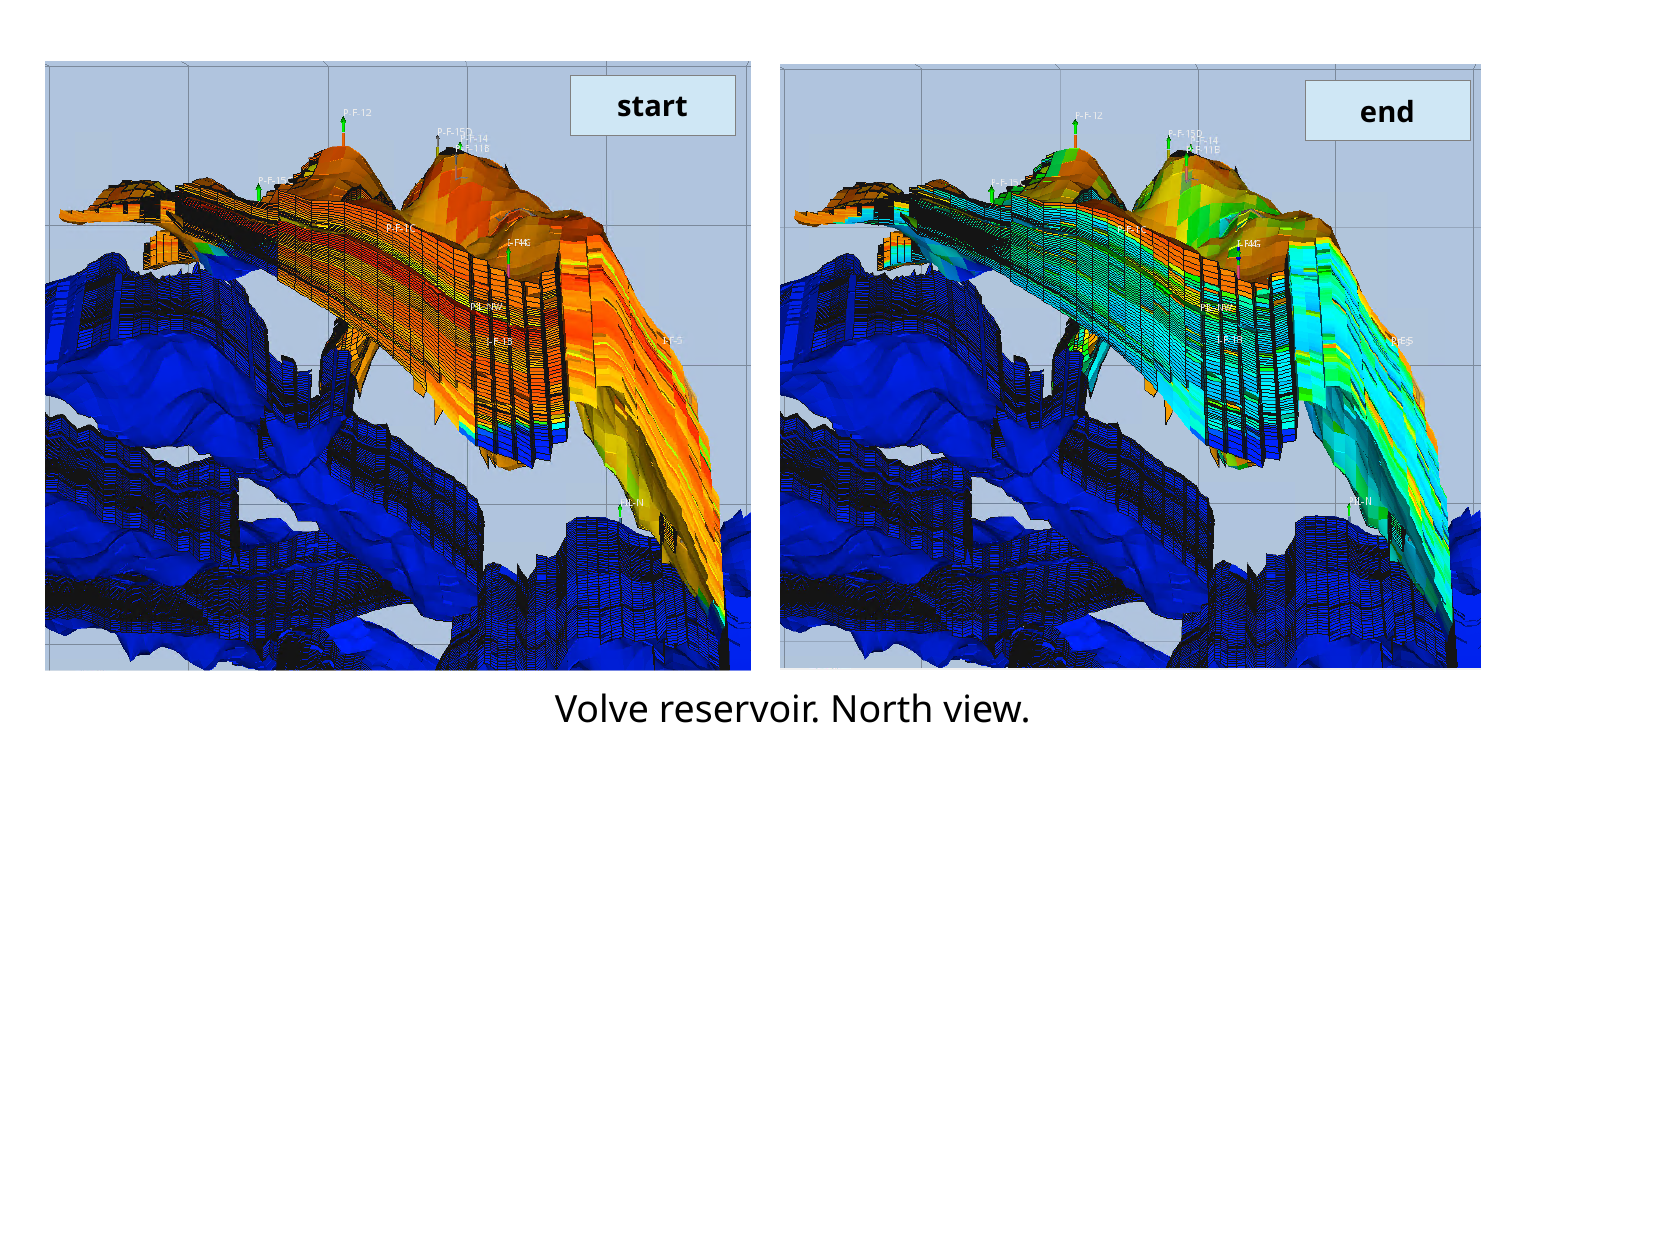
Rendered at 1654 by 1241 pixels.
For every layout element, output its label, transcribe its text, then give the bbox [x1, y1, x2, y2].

picture [780, 64, 1481, 670]
picture [45, 61, 751, 671]
text_box end [1305, 80, 1471, 141]
text_box start [570, 75, 736, 136]
text_box Volve reservoir. North view. [540, 675, 1096, 754]
